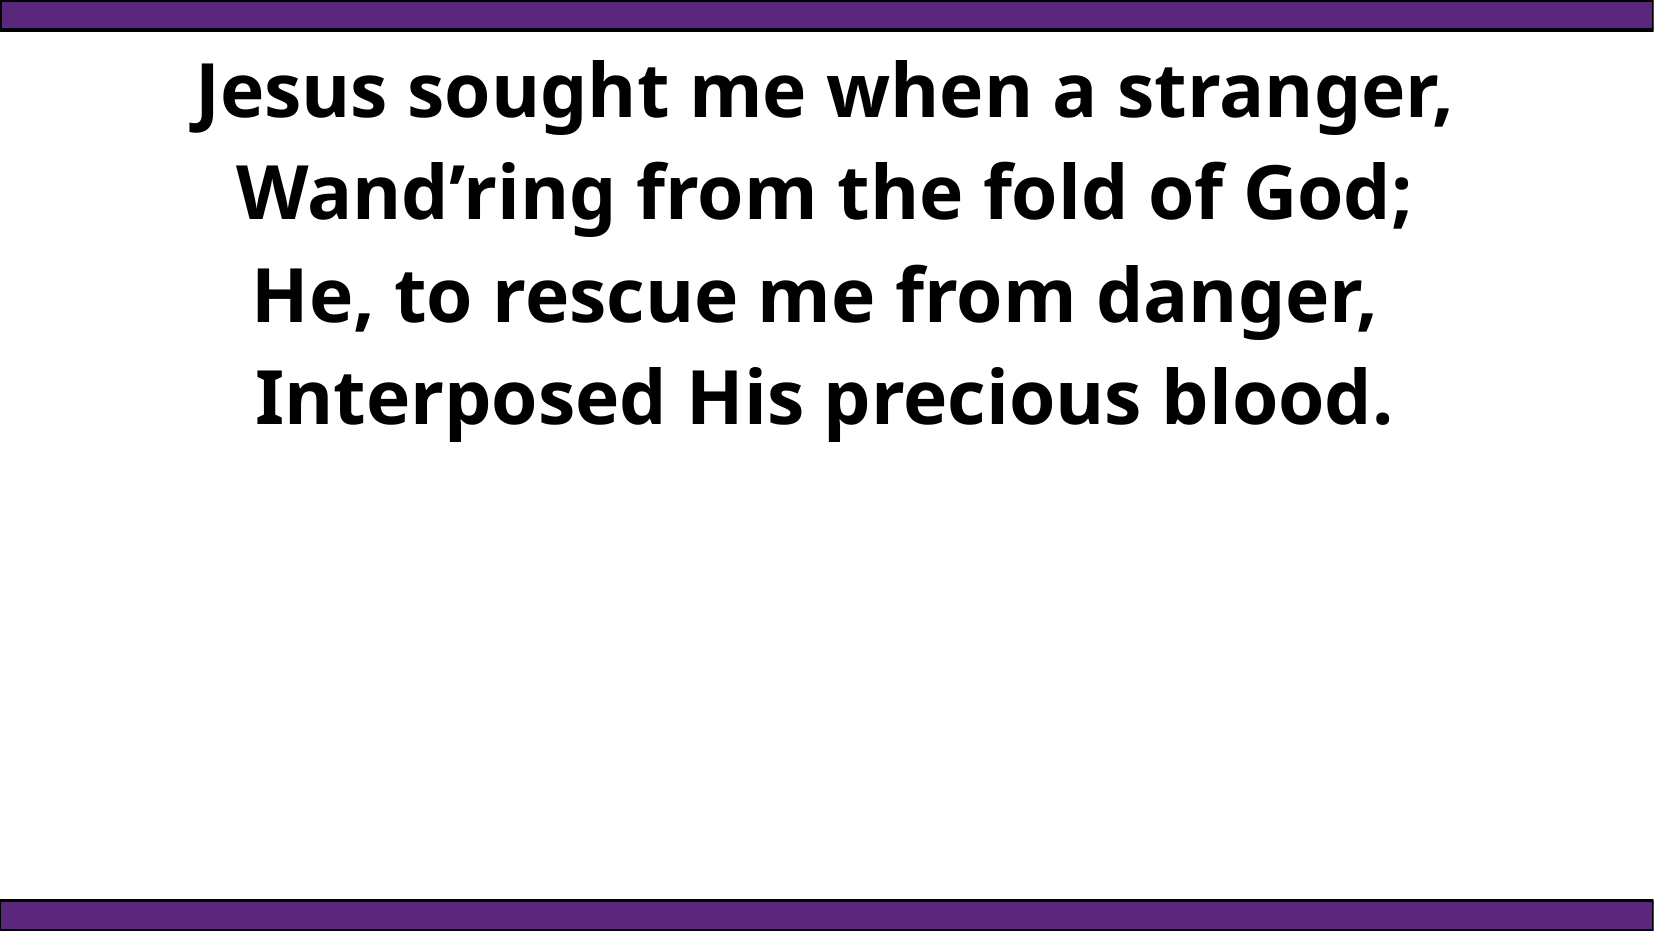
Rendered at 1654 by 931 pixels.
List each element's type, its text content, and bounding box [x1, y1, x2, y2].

text_box [0, 900, 1654, 931]
text_box Jesus sought me when a stranger, Wand’ring from the fold of God; He, to rescue me from danger, Interposed His precious blood. [75, 30, 1576, 445]
picture [0, 31, 1654, 900]
text_box [0, 0, 1654, 31]
